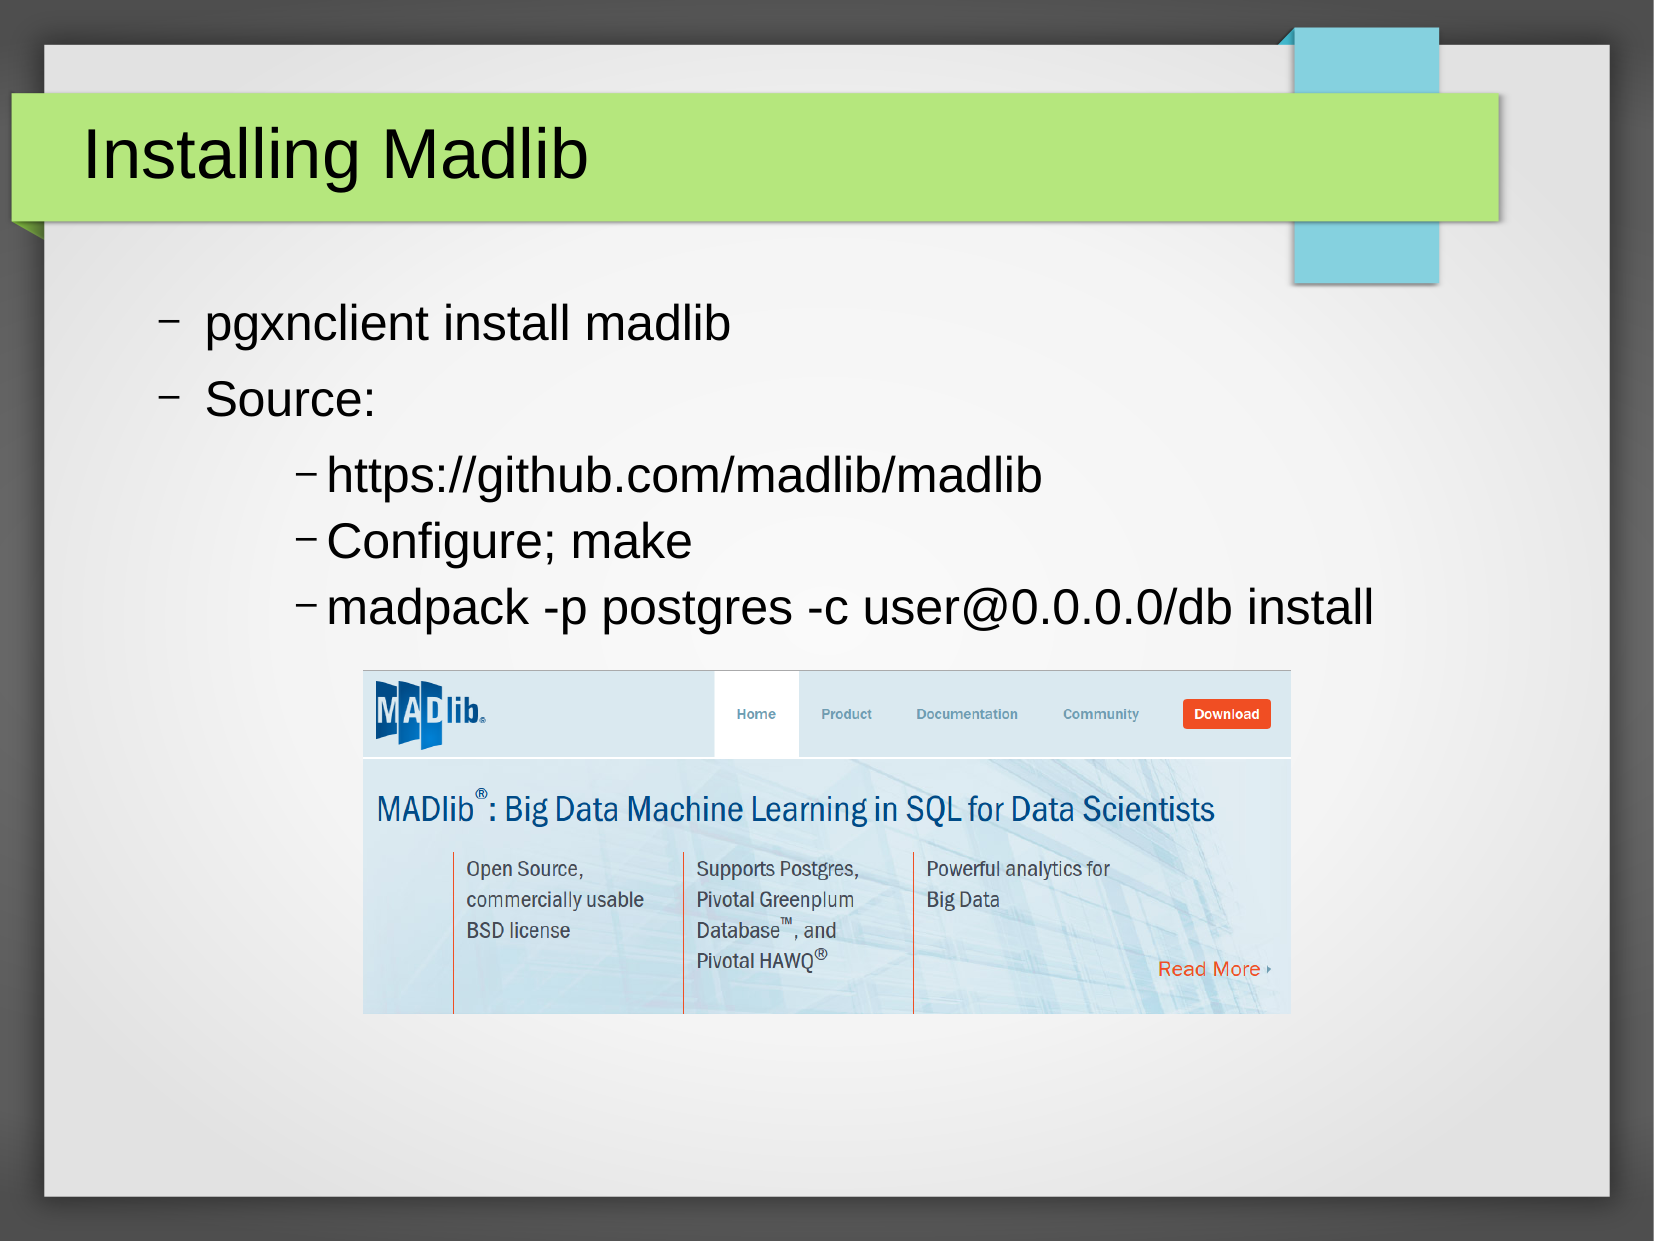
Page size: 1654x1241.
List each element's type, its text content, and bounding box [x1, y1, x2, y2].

title Installing Madlib [82, 94, 1264, 213]
list pgxnclient install madlib Source: https://github.com/madlib/madlib Configure; make madpack -p postgres -c user@0.0.0.0/db install [82, 295, 1571, 639]
picture [0, 0, 1654, 1241]
